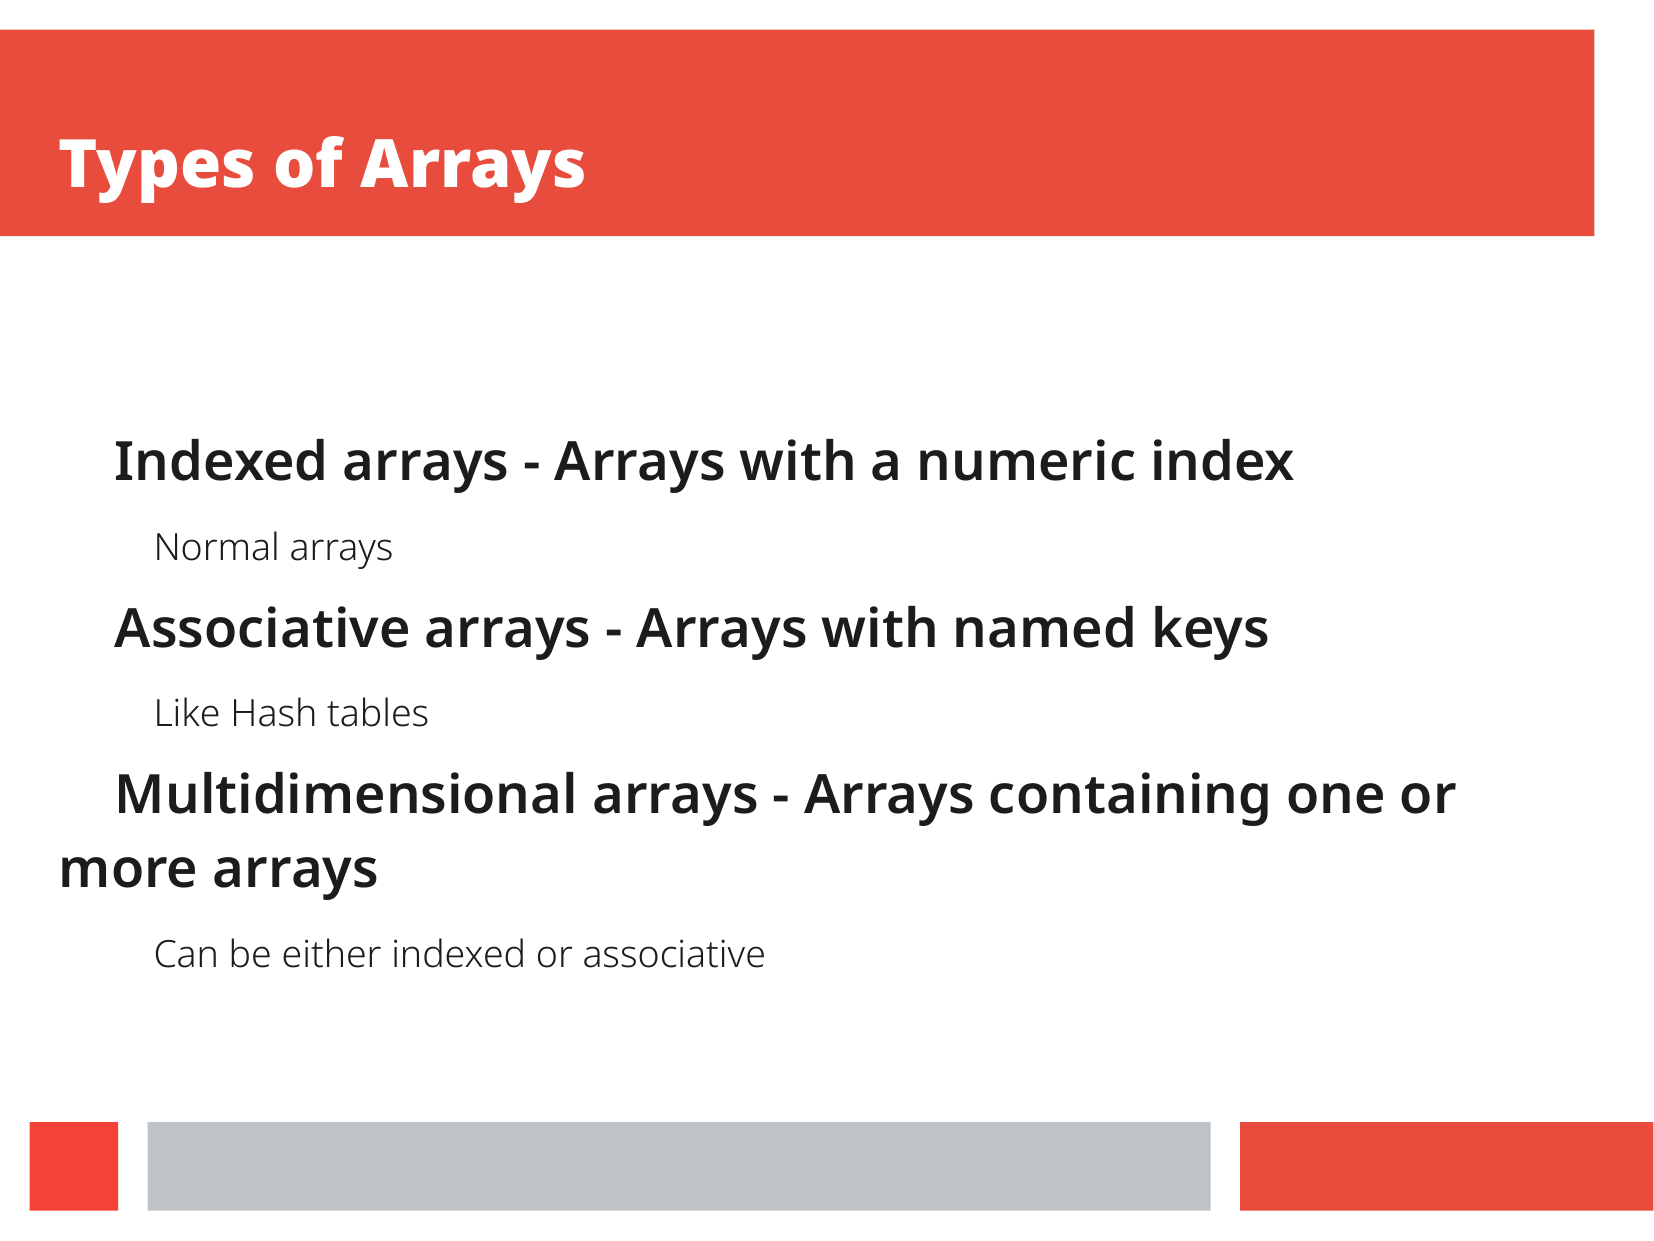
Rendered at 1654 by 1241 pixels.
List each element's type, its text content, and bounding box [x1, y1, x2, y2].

list Indexed arrays - Arrays with a numeric index Normal arrays Associative arrays - Arrays with named keys Like Hash tables Multidimensional arrays - Arrays containing one or more arrays Can be either indexed or associative [59, 324, 1565, 1093]
title Types of Arrays [59, 59, 1595, 207]
